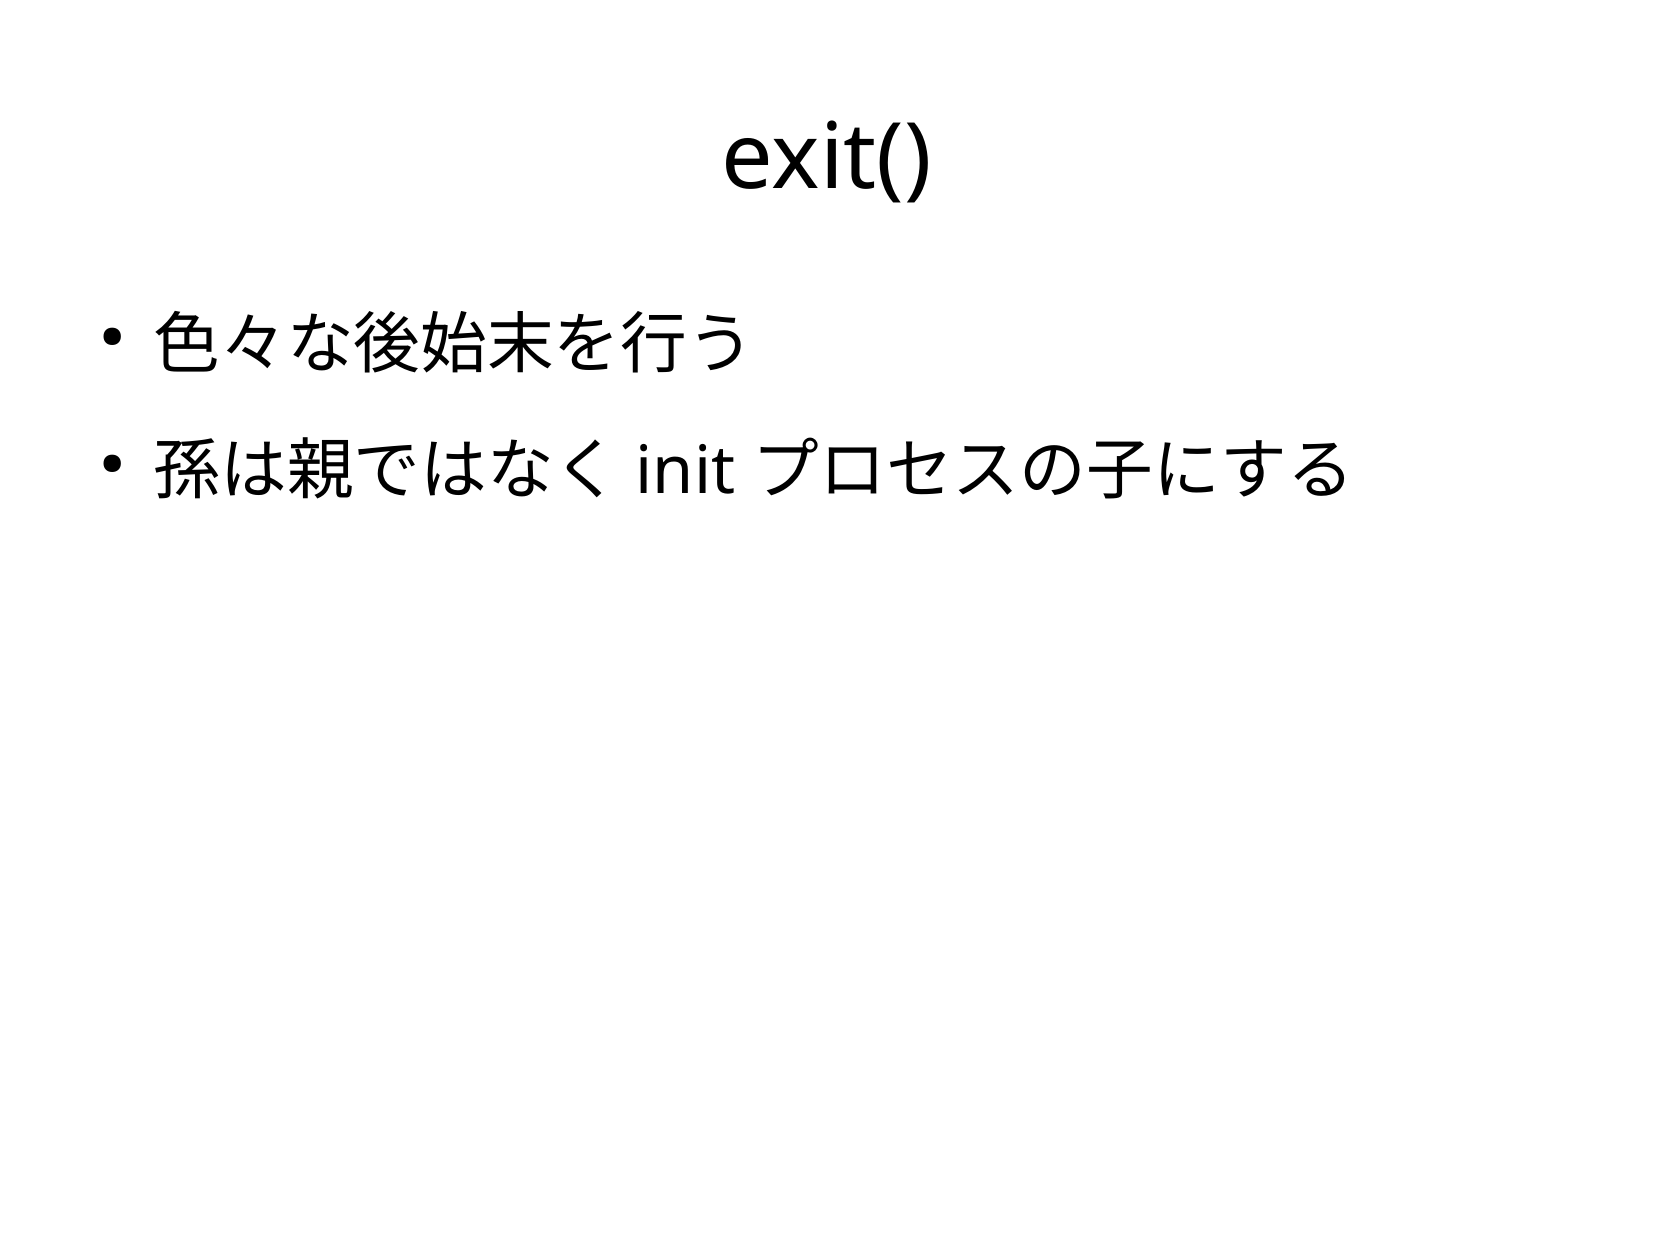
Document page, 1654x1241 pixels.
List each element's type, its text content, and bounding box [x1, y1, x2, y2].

list 色々な後始末を行う 孫は親ではなく init プロセスの子にする [82, 290, 1538, 1170]
title exit() [82, 49, 1571, 257]
